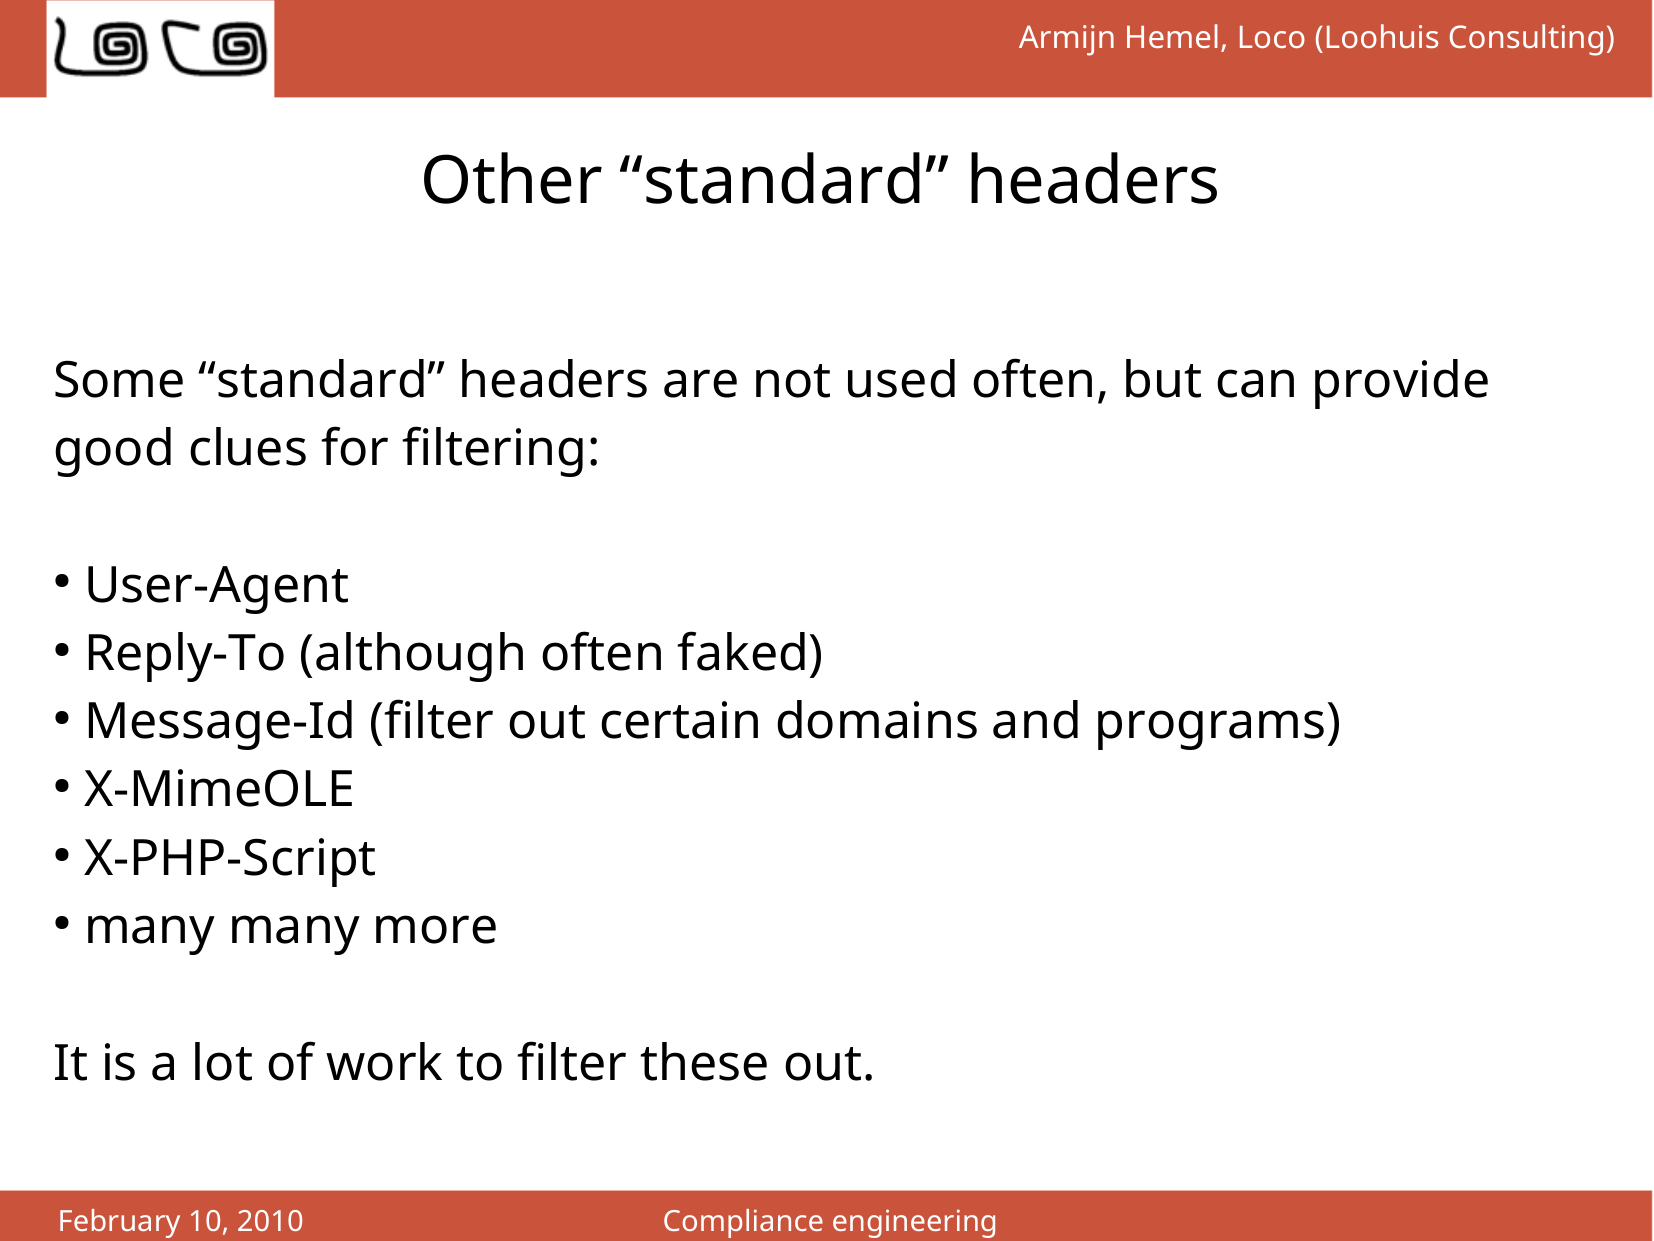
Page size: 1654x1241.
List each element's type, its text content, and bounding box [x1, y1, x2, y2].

picture [0, 0, 1654, 1241]
title Other “standard” headers [47, 125, 1595, 229]
subtitle Some “standard” headers are not used often, but can provide good clues for filtering: User-Agent Reply-To (although often faked) Message-Id (filter out certain domains and programs) X-MimeOLE X-PHP-Script many many more It is a lot of work to filter these out. [53, 265, 1595, 1173]
